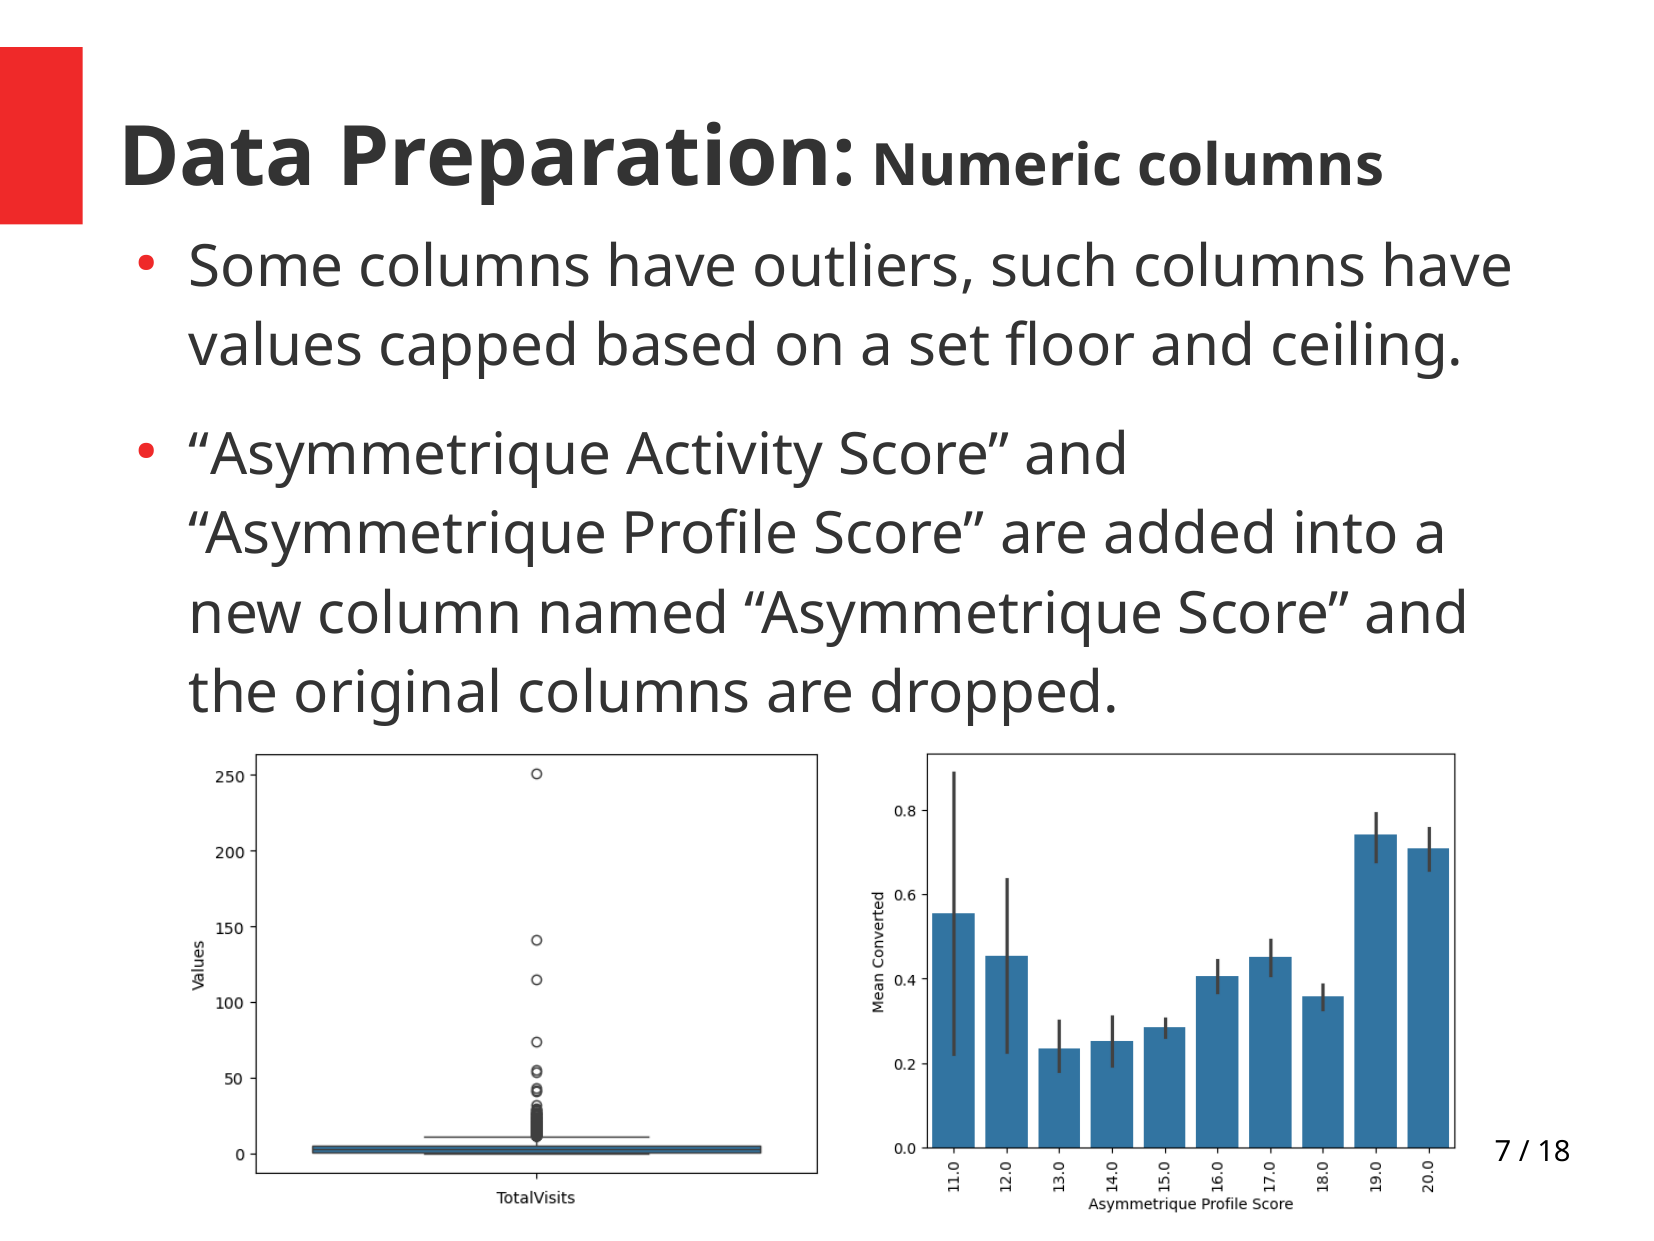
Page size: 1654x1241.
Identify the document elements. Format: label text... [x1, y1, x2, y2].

list Some columns have outliers, such columns have values capped based on a set floor and ceiling. “Asymmetrique Activity Score” and “Asymmetrique Profile Score” are added into a new column named “Asymmetrique Score” and the original columns are dropped. [118, 224, 1536, 944]
picture [862, 744, 1465, 1222]
title Data Preparation: Numeric columns [118, 49, 1571, 257]
picture [181, 744, 827, 1217]
